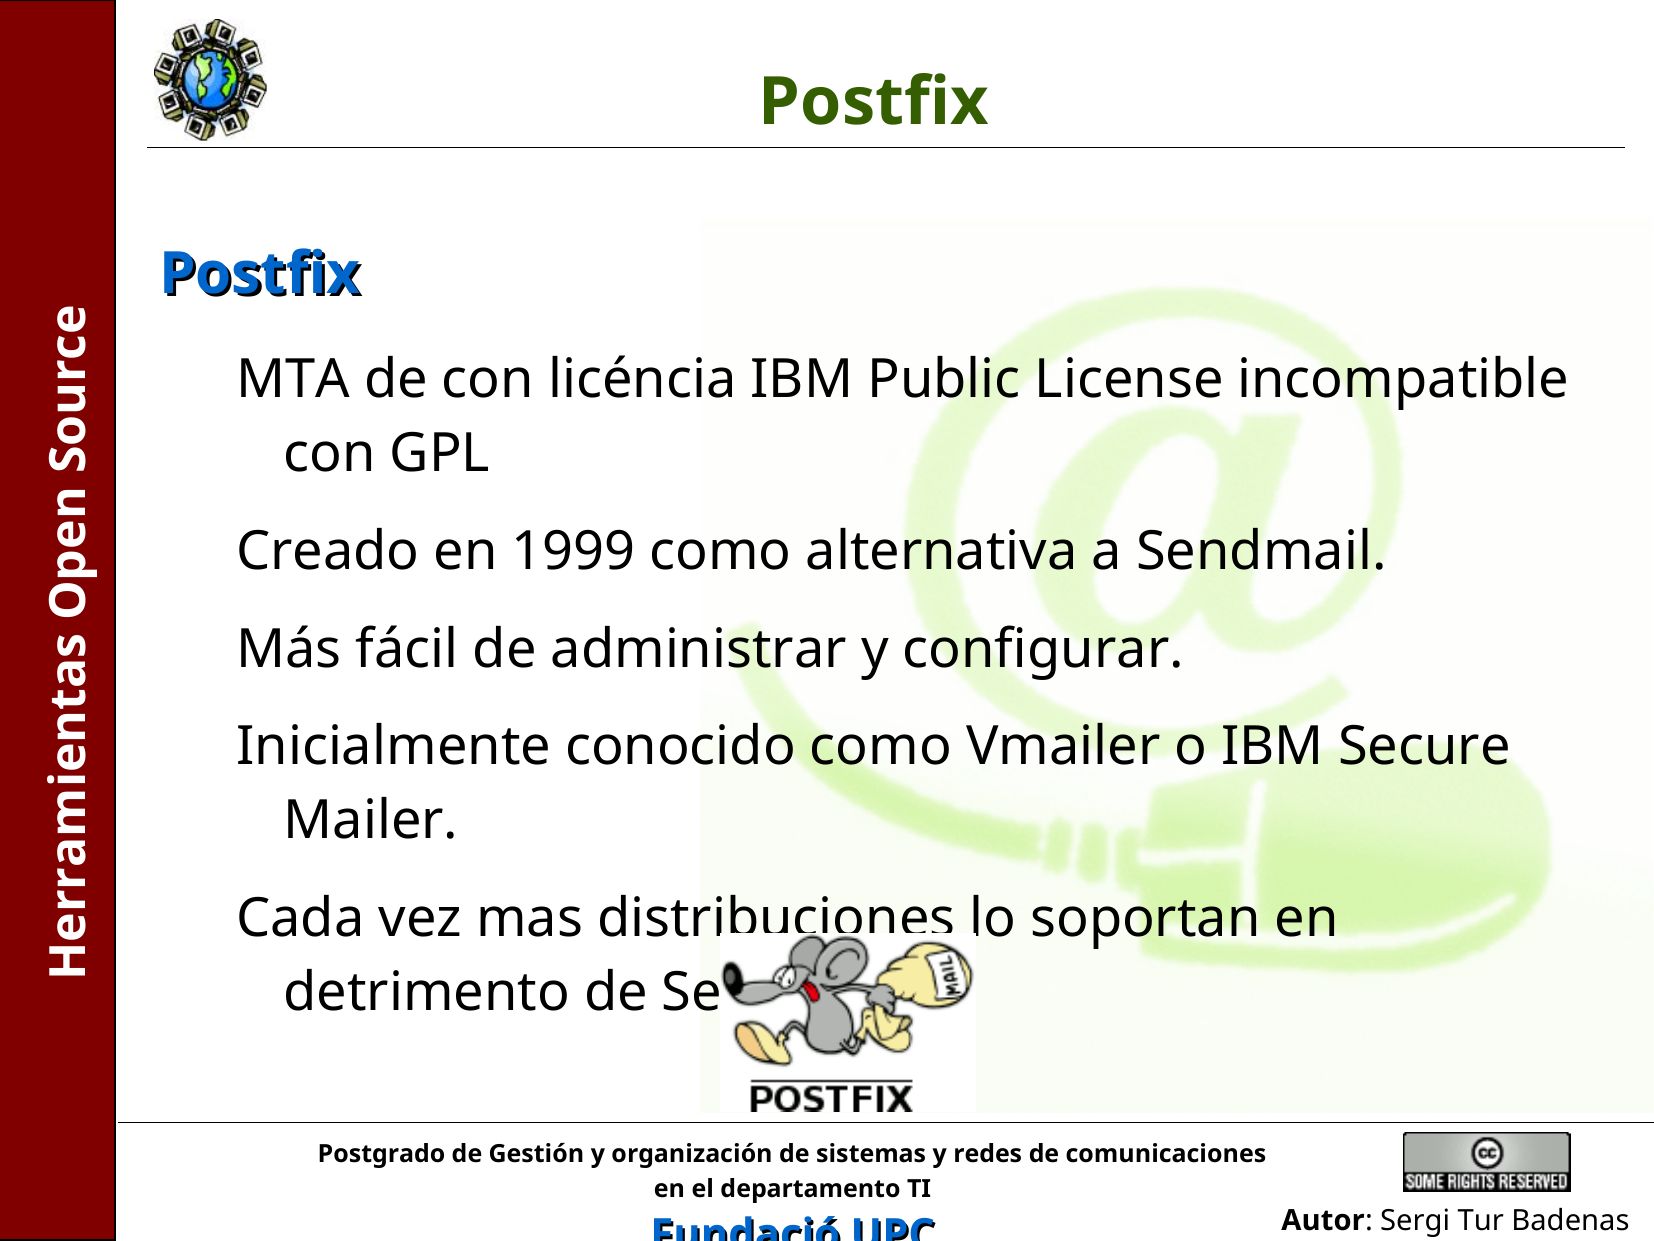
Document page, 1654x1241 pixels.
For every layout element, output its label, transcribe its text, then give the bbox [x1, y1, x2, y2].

list Postfix MTA de con licéncia IBM Public License incompatible con GPL Creado en 1999 como alternativa a Sendmail. Más fácil de administrar y configurar. Inicialmente conocido como Vmailer o IBM Secure Mailer. Cada vez mas distribuciones lo soportan en detrimento de Sendmail. [141, 231, 1630, 1066]
title Postfix [129, 56, 1619, 141]
picture [1403, 1132, 1571, 1192]
picture [154, 19, 268, 56]
picture [700, 217, 1654, 1113]
